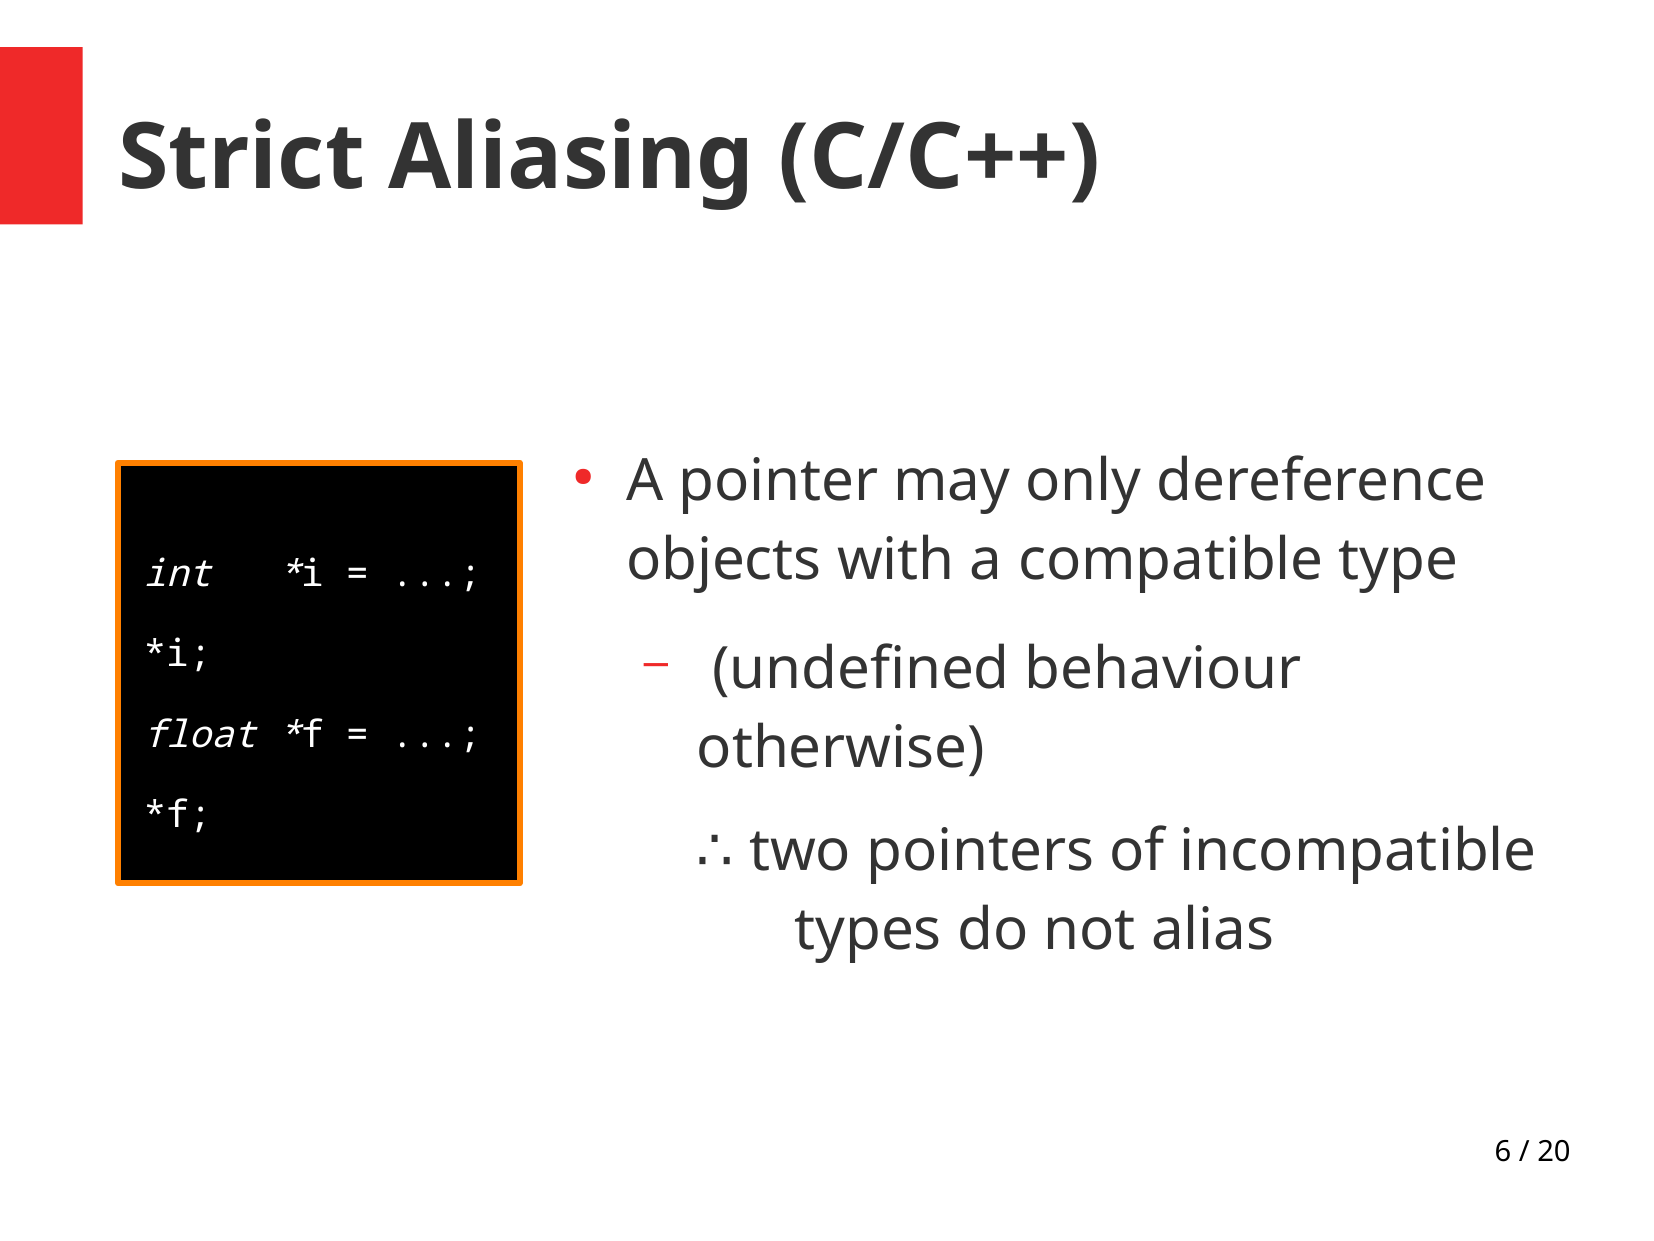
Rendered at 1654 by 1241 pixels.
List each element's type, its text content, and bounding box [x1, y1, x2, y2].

list int *i = ...; *i; float *f = ...; *f; [118, 462, 520, 884]
list A pointer may only dereference objects with a compatible type (undefined behaviour otherwise) ∴ two pointers of incompatible ∴ types do not alias [555, 438, 1571, 1158]
title Strict Aliasing (C/C++) [118, 49, 1571, 257]
